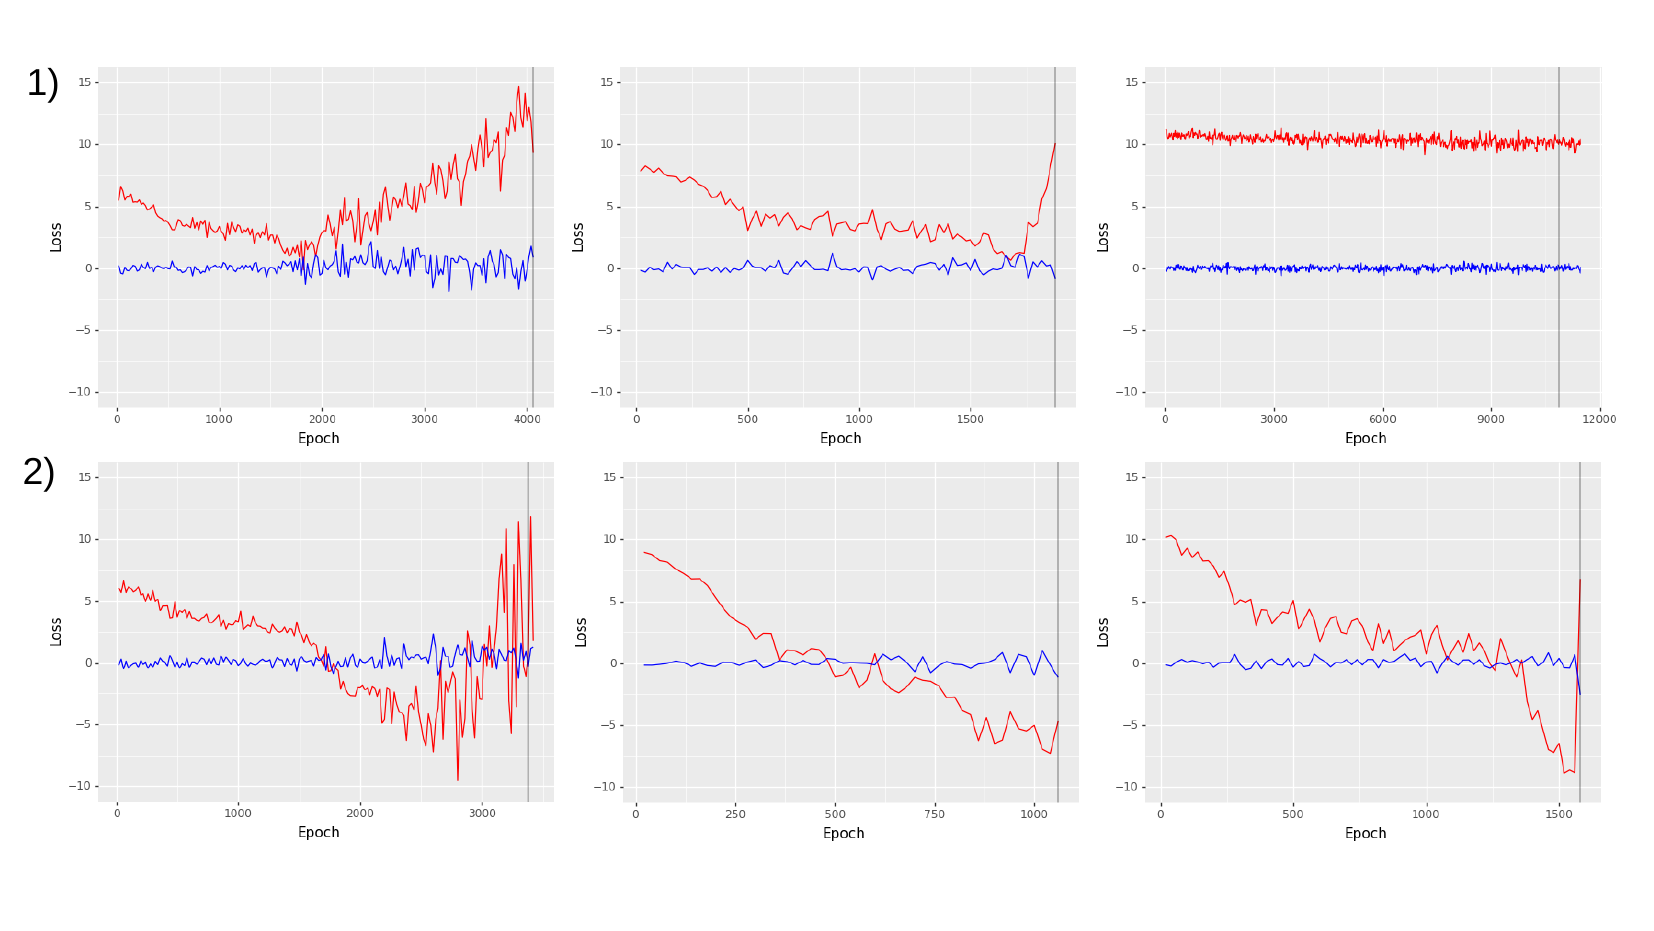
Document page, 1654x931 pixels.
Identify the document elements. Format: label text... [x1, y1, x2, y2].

picture [39, 58, 1626, 849]
text_box 1) [11, 54, 75, 111]
text_box 2) [7, 442, 71, 500]
